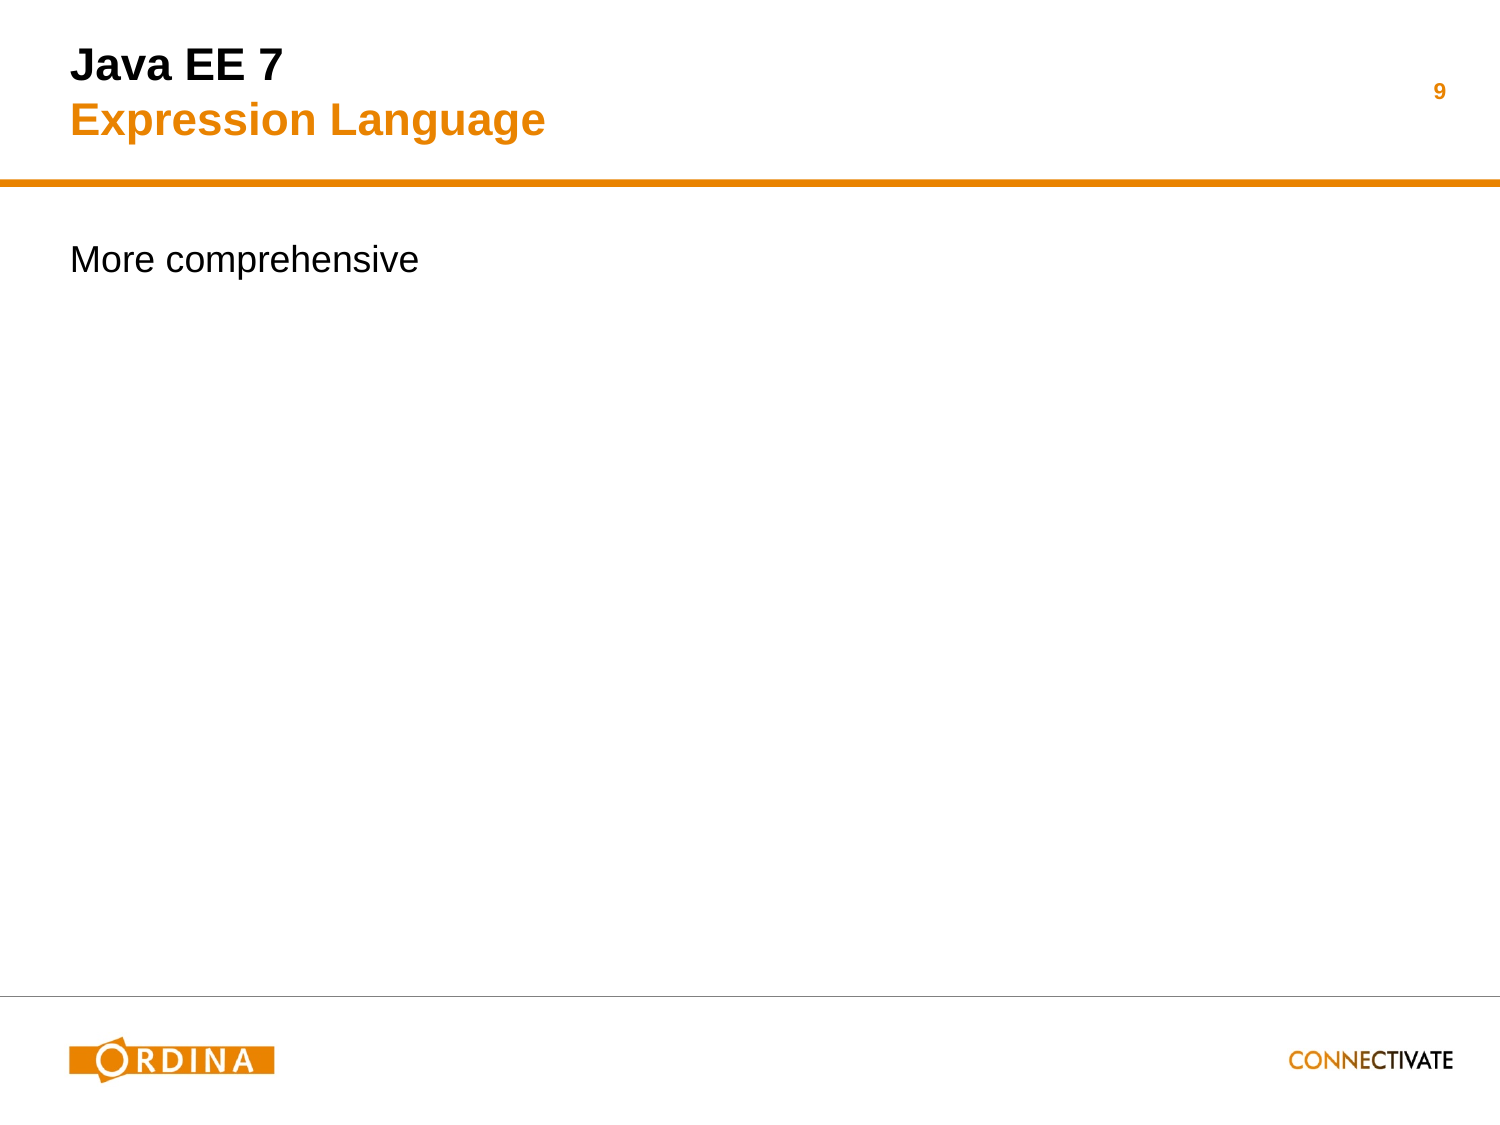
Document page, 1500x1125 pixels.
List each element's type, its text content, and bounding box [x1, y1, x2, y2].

slide_number <number> [1397, 69, 1462, 121]
picture [1287, 1048, 1455, 1071]
picture [64, 1032, 279, 1087]
list More comprehensive [54, 227, 1462, 979]
title Java EE 7 Expression Language [54, 0, 1397, 180]
